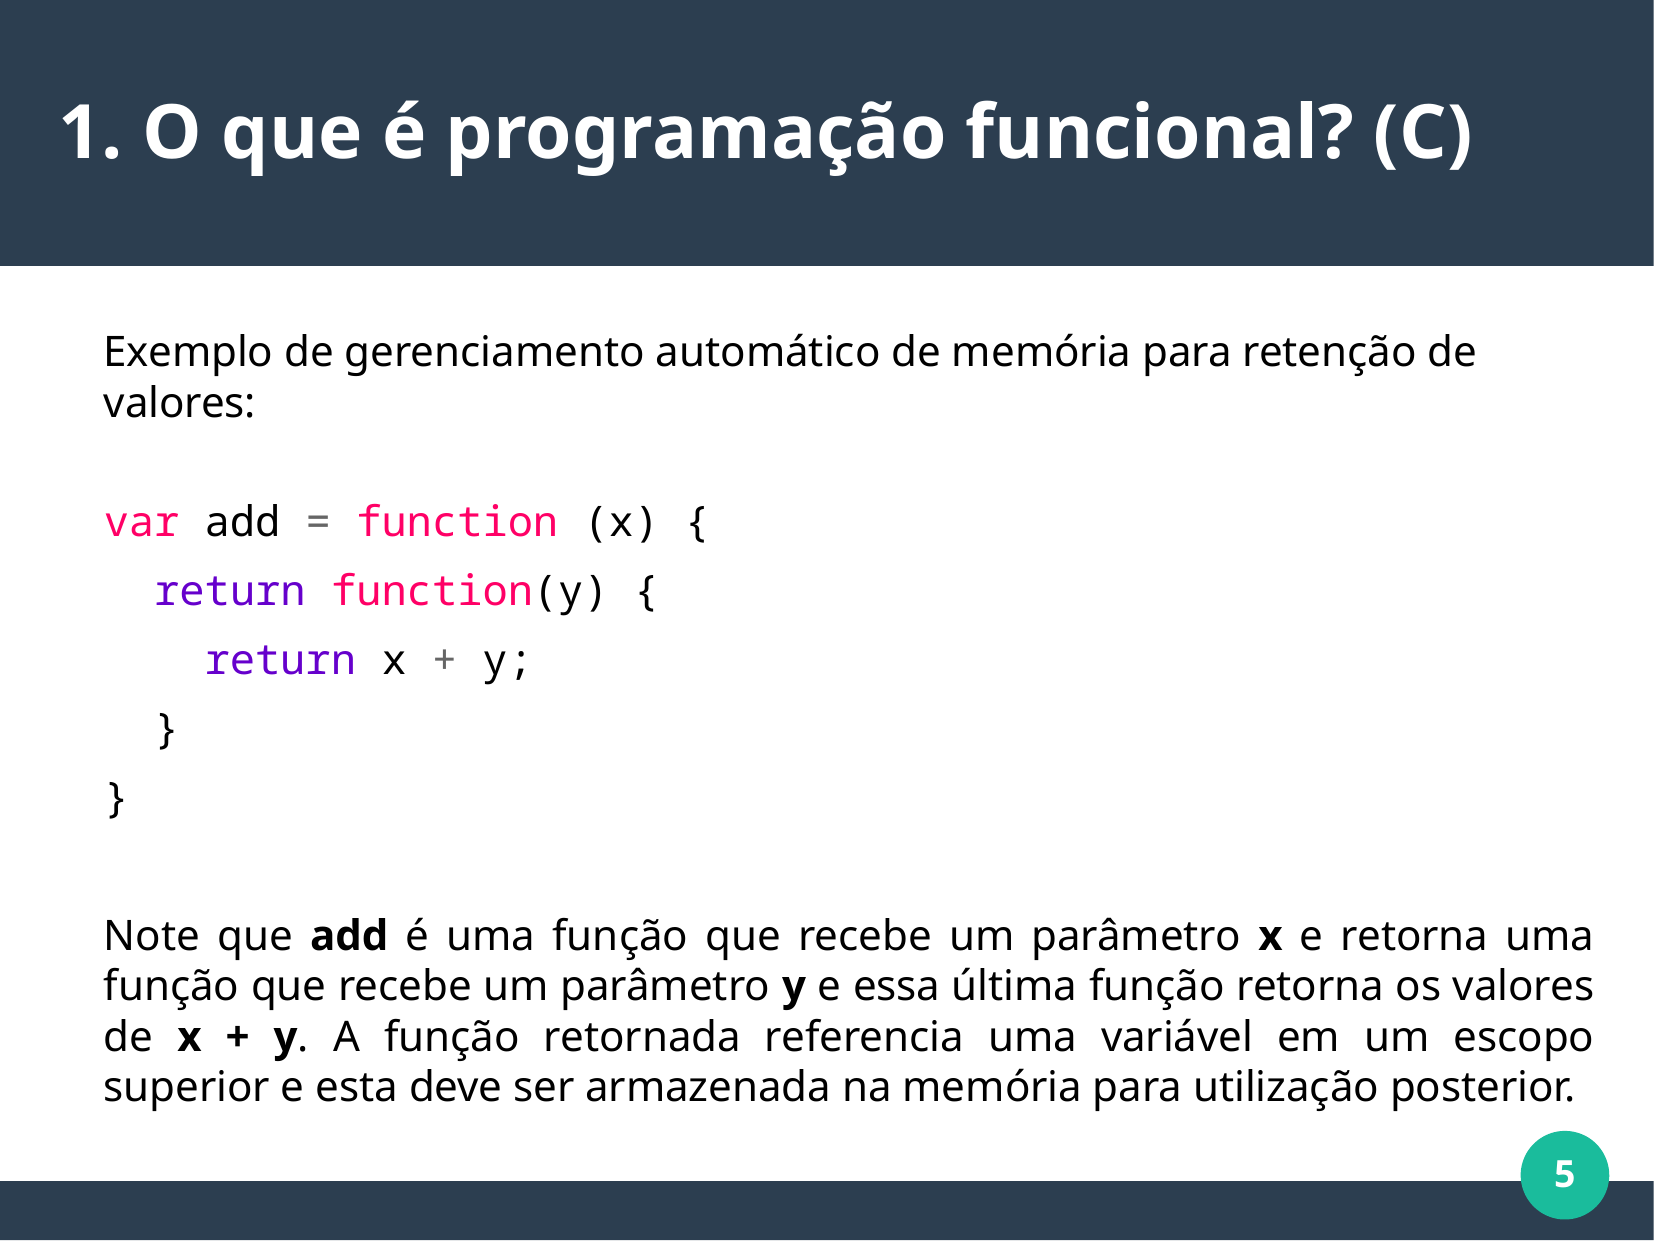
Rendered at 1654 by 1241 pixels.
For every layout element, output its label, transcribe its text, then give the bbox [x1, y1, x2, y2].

list Exemplo de gerenciamento automático de memória para retenção de valores: var add = function (x) { return function(y) { return x + y; } } Note que add é uma função que recebe um parâmetro x e retorna uma função que recebe um parâmetro y e essa última função retorna os valores de x + y. A função retornada referencia uma variável em um escopo superior e esta deve ser armazenada na memória para utilização posterior. [59, 324, 1595, 1152]
text_box <número> [1505, 1116, 1625, 1235]
title 1. O que é programação funcional? (C) [59, 49, 1595, 207]
